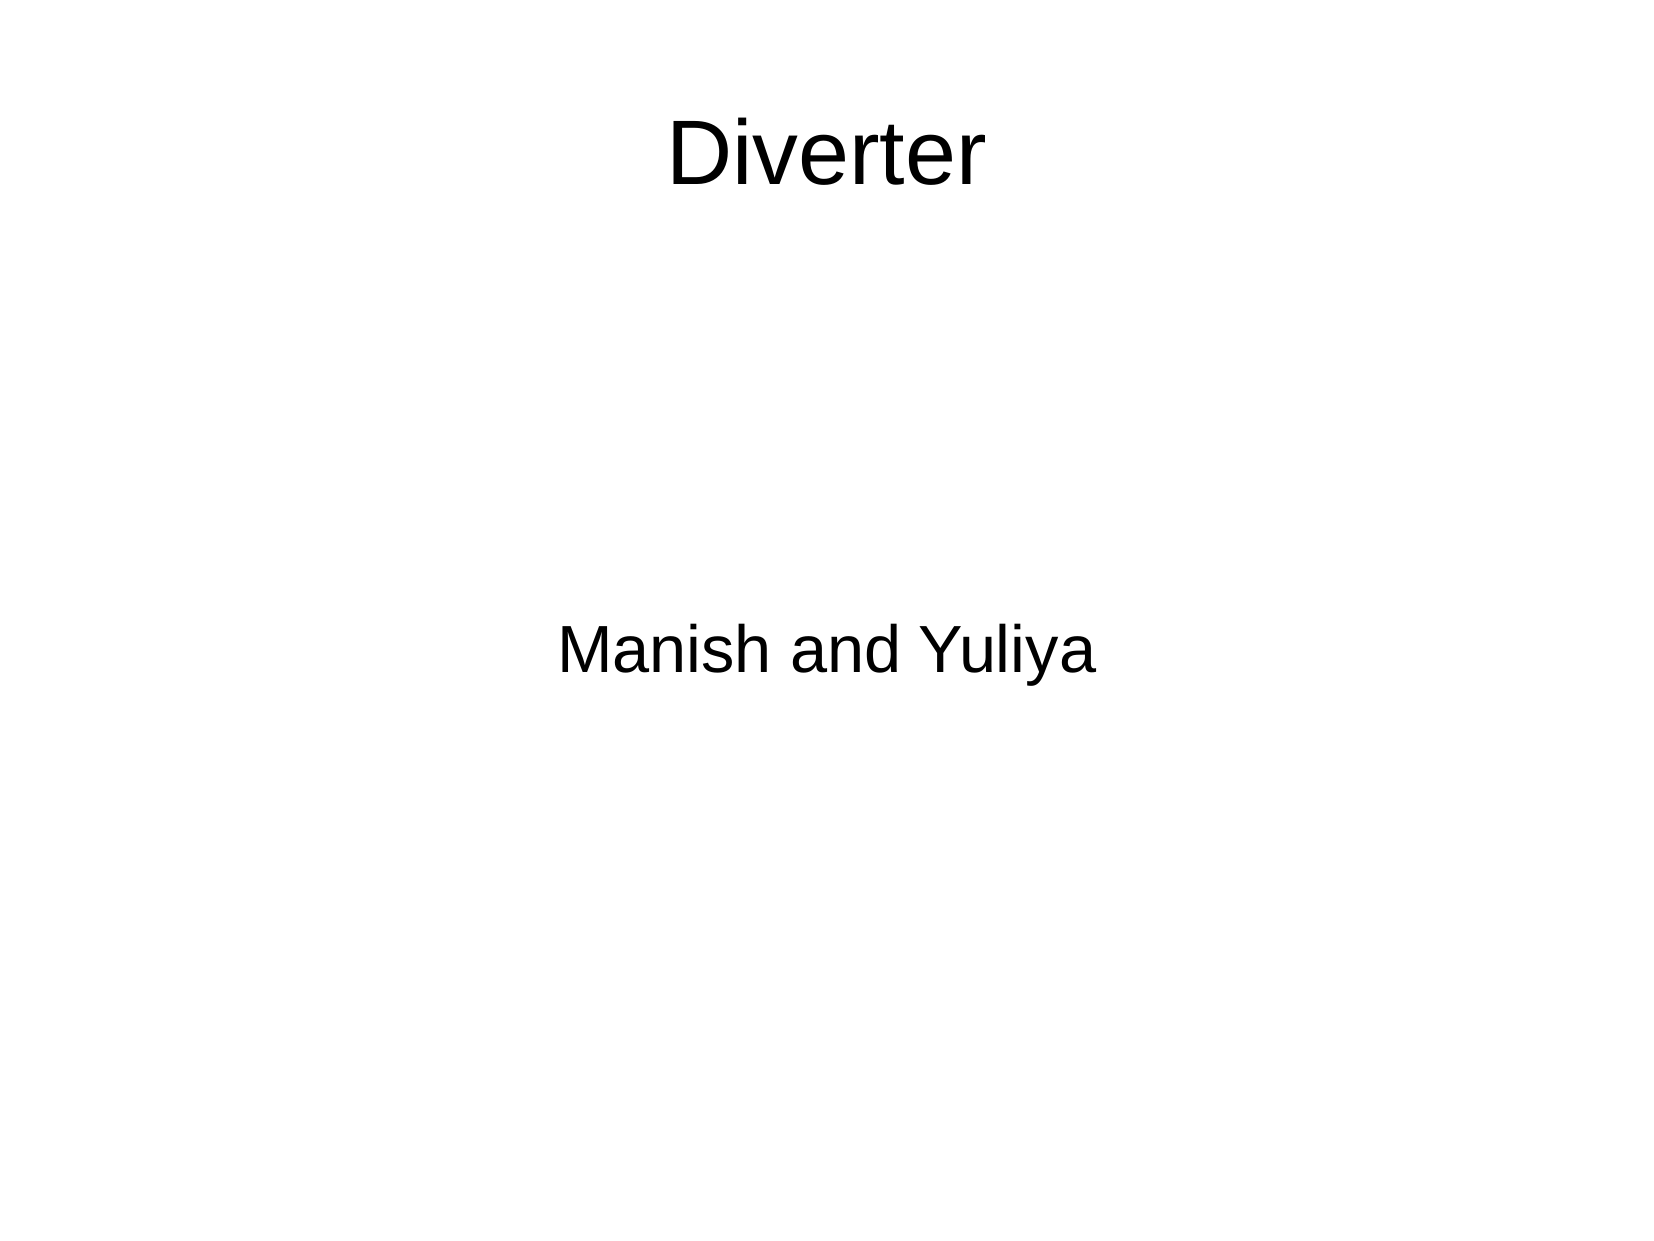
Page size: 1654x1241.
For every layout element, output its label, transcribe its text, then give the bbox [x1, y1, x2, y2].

subtitle Manish and Yuliya [82, 290, 1571, 1010]
title Diverter [82, 49, 1571, 257]
